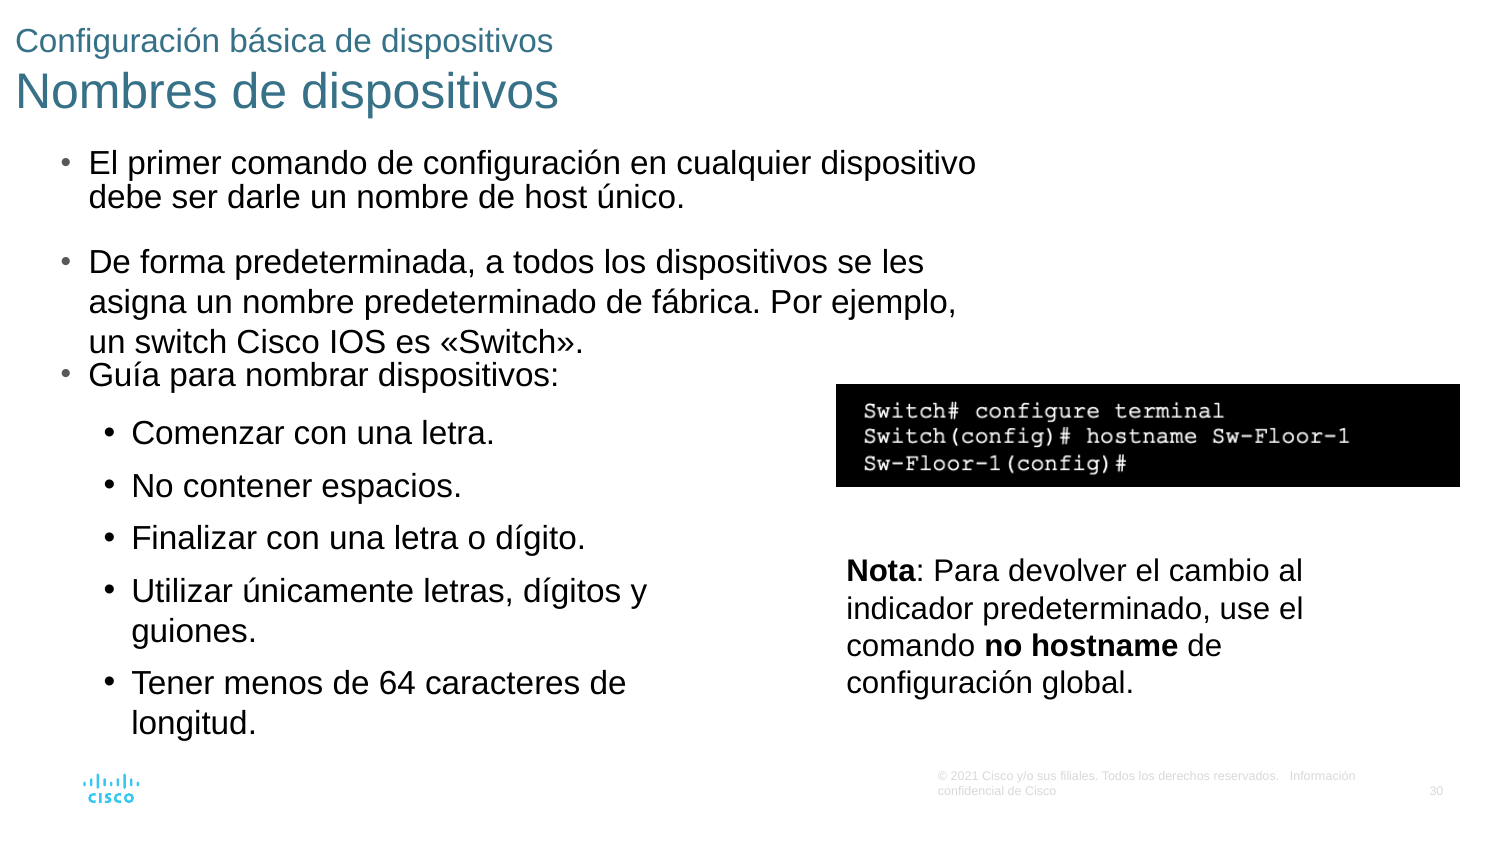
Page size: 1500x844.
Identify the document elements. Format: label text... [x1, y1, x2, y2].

picture [836, 384, 1460, 487]
title Configuración básica de dispositivos Nombres de dispositivos [0, 6, 1500, 131]
text_box Guía para nombrar dispositivos: Comenzar con una letra. No contener espacios. Finalizar con una letra o dígito. Utilizar únicamente letras, dígitos y guiones. Tener menos de 64 caracteres de longitud. [45, 345, 735, 715]
list El primer comando de configuración en cualquier dispositivo debe ser darle un nombre de host único. De forma predeterminada, a todos los dispositivos se les asigna un nombre predeterminado de fábrica. Por ejemplo, un switch Cisco IOS es «Switch». [45, 140, 1017, 322]
text_box Nota: Para devolver el cambio al indicador predeterminado, use el comando no hostname de configuración global. [831, 543, 1425, 708]
